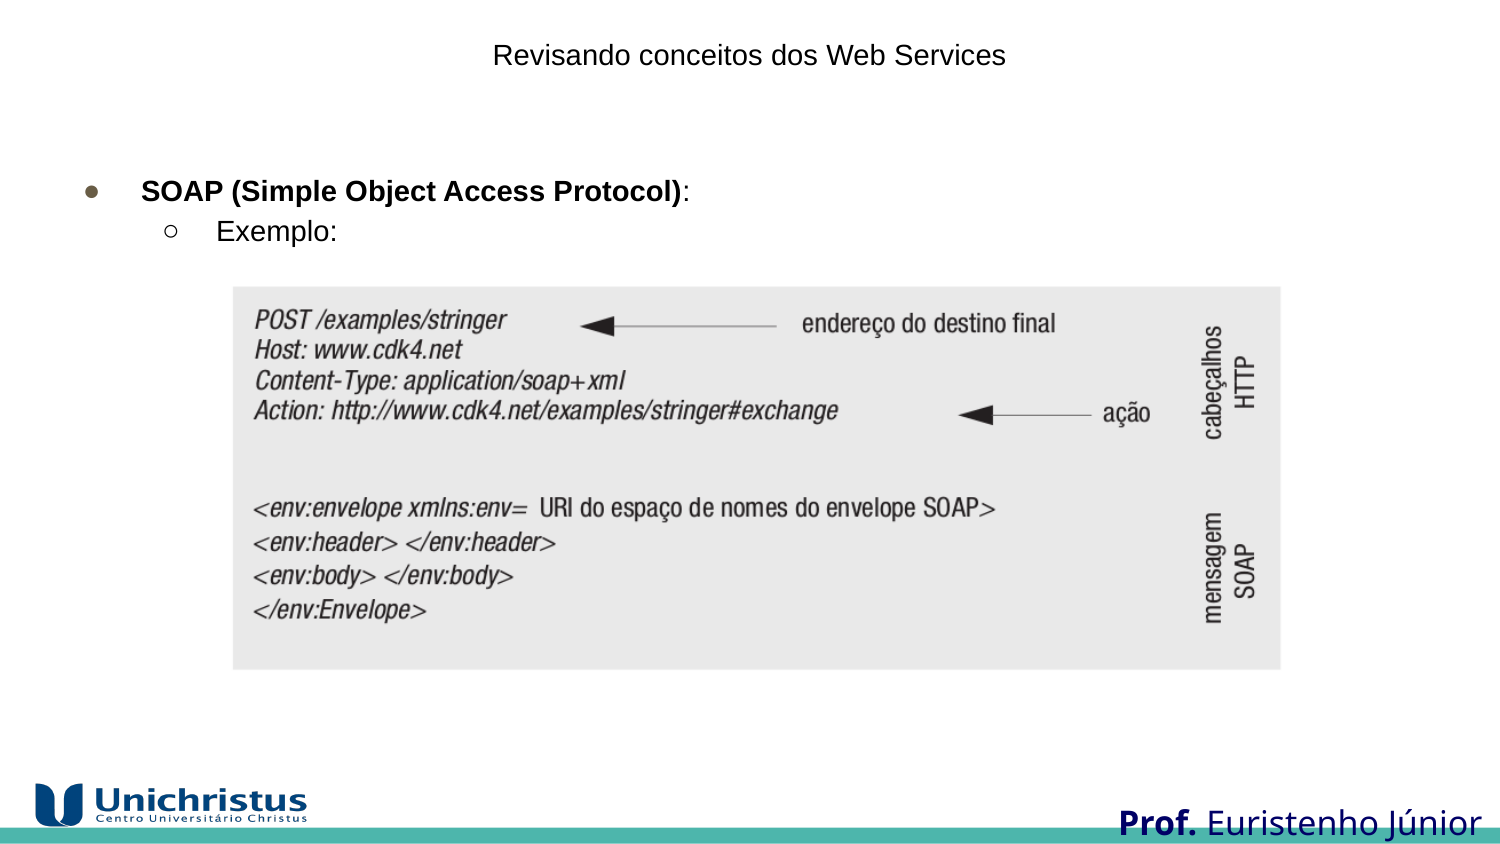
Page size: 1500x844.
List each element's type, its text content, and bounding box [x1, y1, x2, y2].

picture [224, 282, 1285, 677]
title Revisando conceitos dos Web Services [51, 20, 1449, 137]
picture [31, 781, 311, 828]
text_box Prof. Euristenho Júnior [1103, 791, 1500, 844]
list SOAP (Simple Object Access Protocol): Exemplo: [51, 152, 1449, 750]
